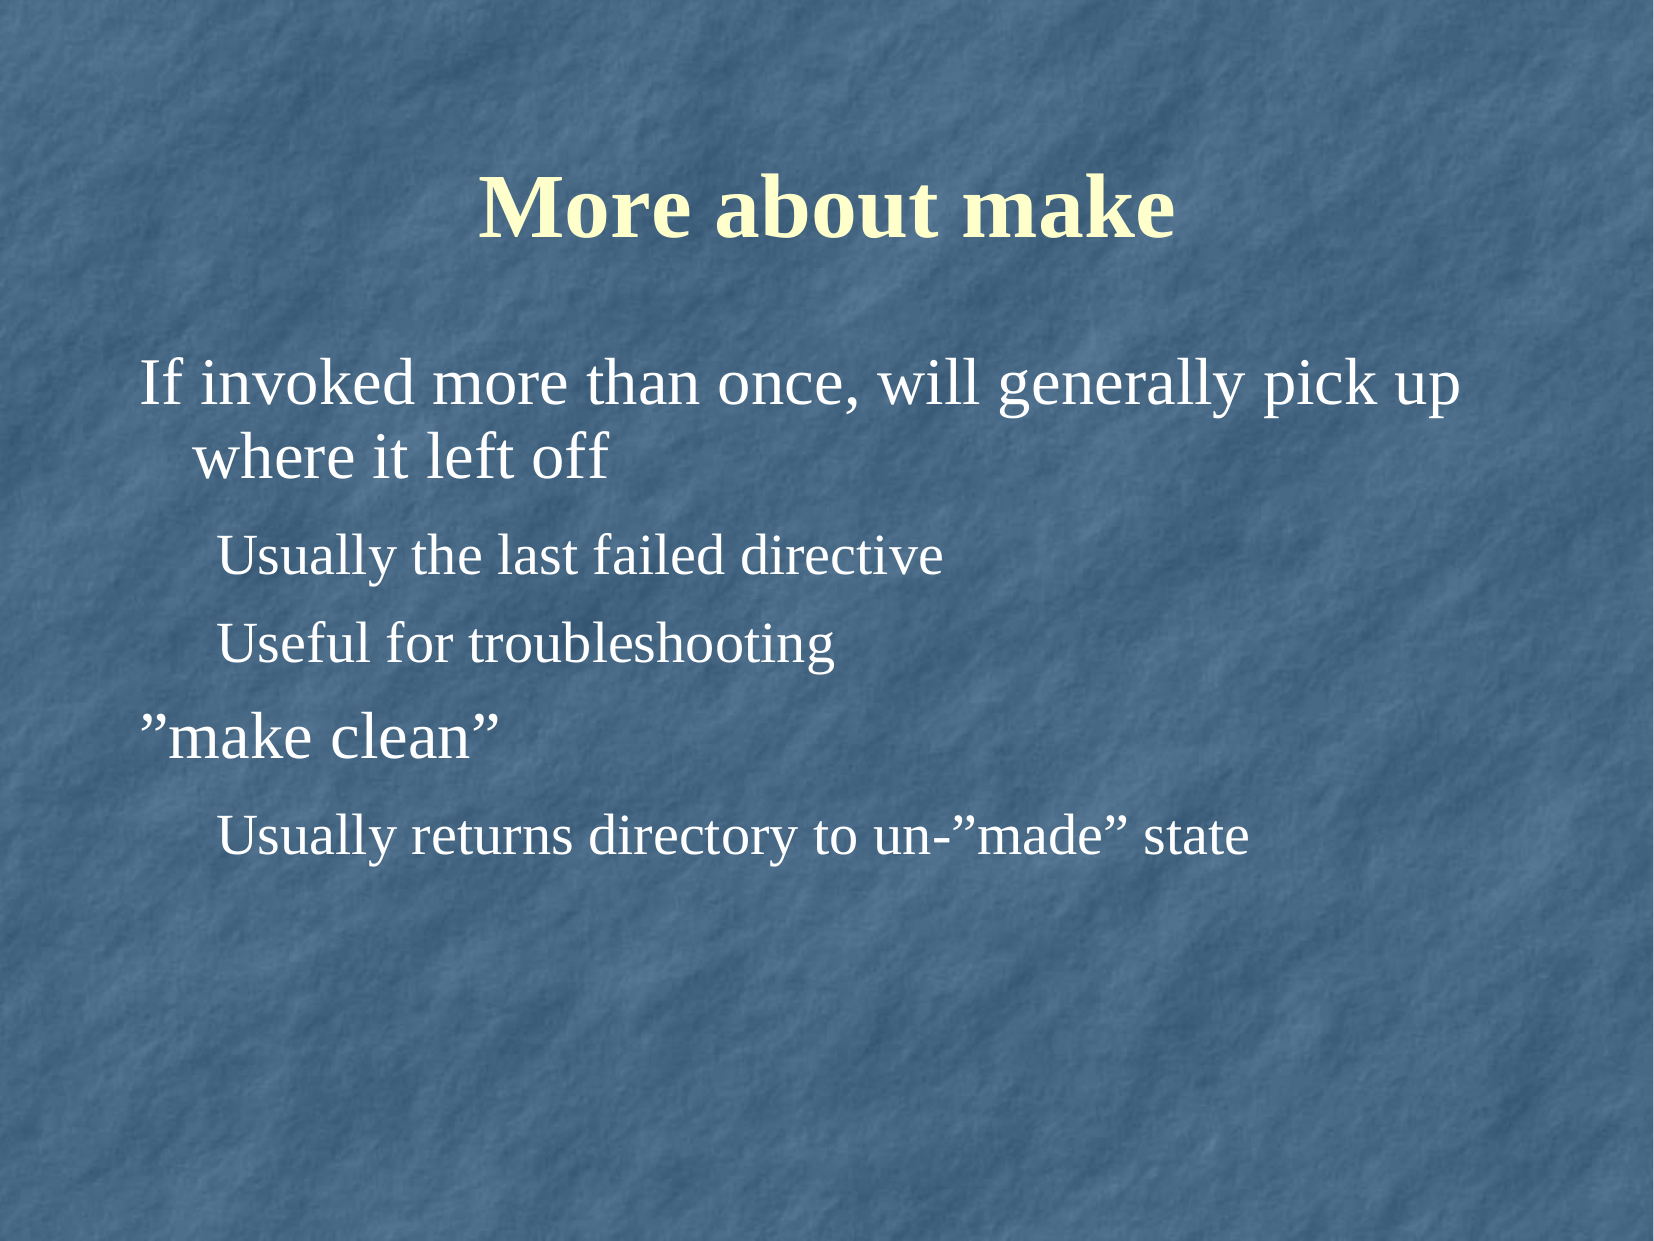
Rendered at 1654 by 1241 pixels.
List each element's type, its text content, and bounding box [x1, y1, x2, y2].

title More about make [121, 102, 1534, 311]
list If invoked more than once, will generally pick up where it left off Usually the last failed directive Useful for troubleshooting ”make clean” Usually returns directory to un-”made” state [121, 344, 1534, 1127]
picture [0, 0, 1654, 1241]
